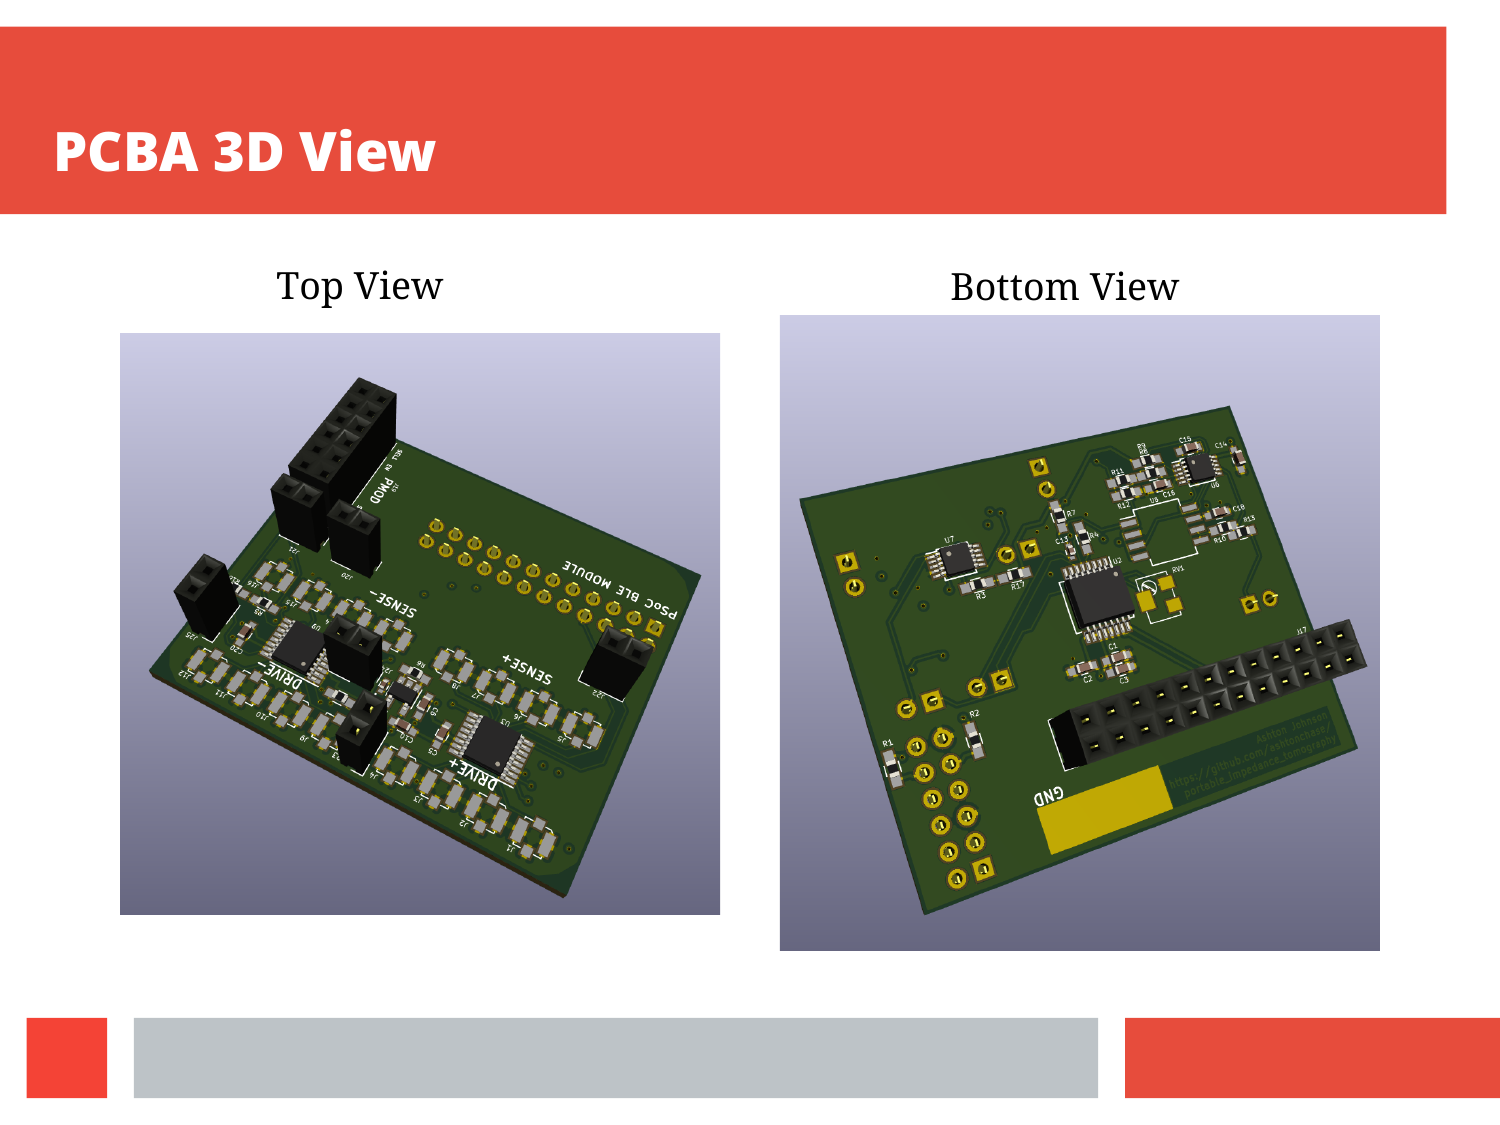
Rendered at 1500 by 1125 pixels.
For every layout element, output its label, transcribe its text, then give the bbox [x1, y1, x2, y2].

text_box Bottom View [900, 255, 1231, 316]
title PCBA 3D View [53, 53, 1447, 188]
picture [120, 333, 721, 916]
text_box Top View [195, 255, 526, 315]
picture [779, 314, 1381, 952]
